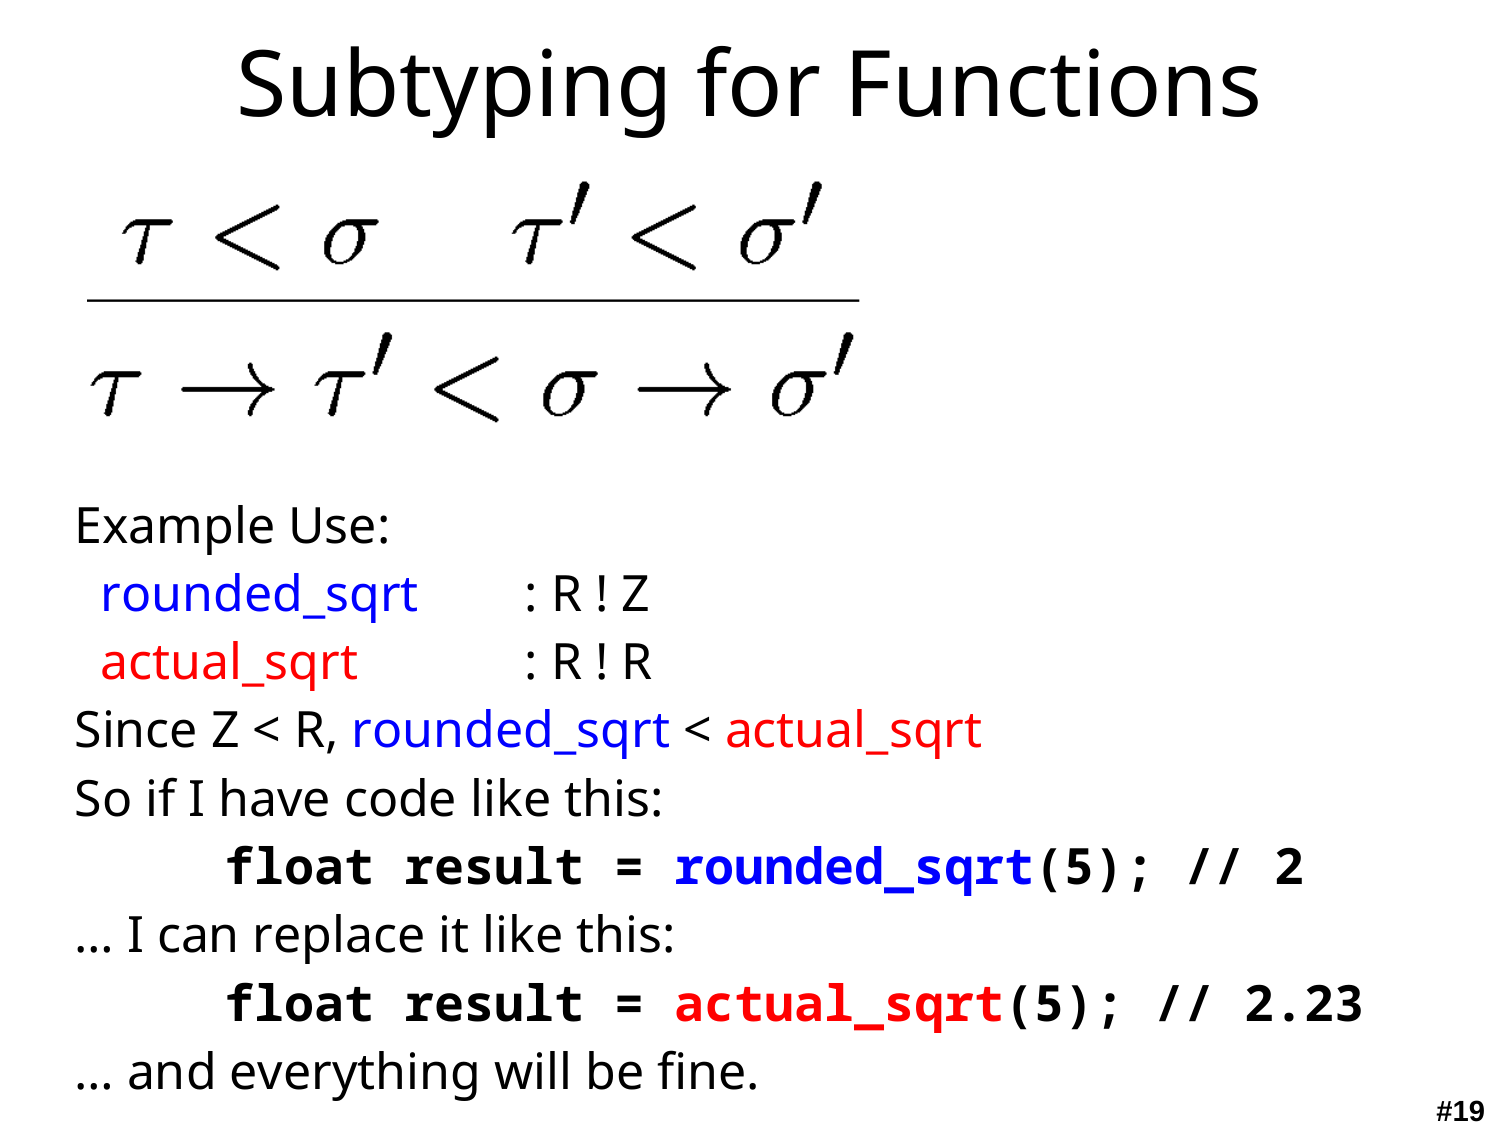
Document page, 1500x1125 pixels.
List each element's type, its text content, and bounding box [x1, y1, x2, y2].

picture [87, 178, 863, 426]
title Subtyping for Functions [24, 0, 1476, 175]
text_box Example Use: rounded_sqrt : R ! Z actual_sqrt : R ! R Since Z < R, rounded_sqrt < actual_sqrt So if I have code like this: float result = rounded_sqrt(5); // 2 … I can replace it like this: float result = actual_sqrt(5); // 2.23 … and everything will be fine. [59, 481, 1413, 1112]
